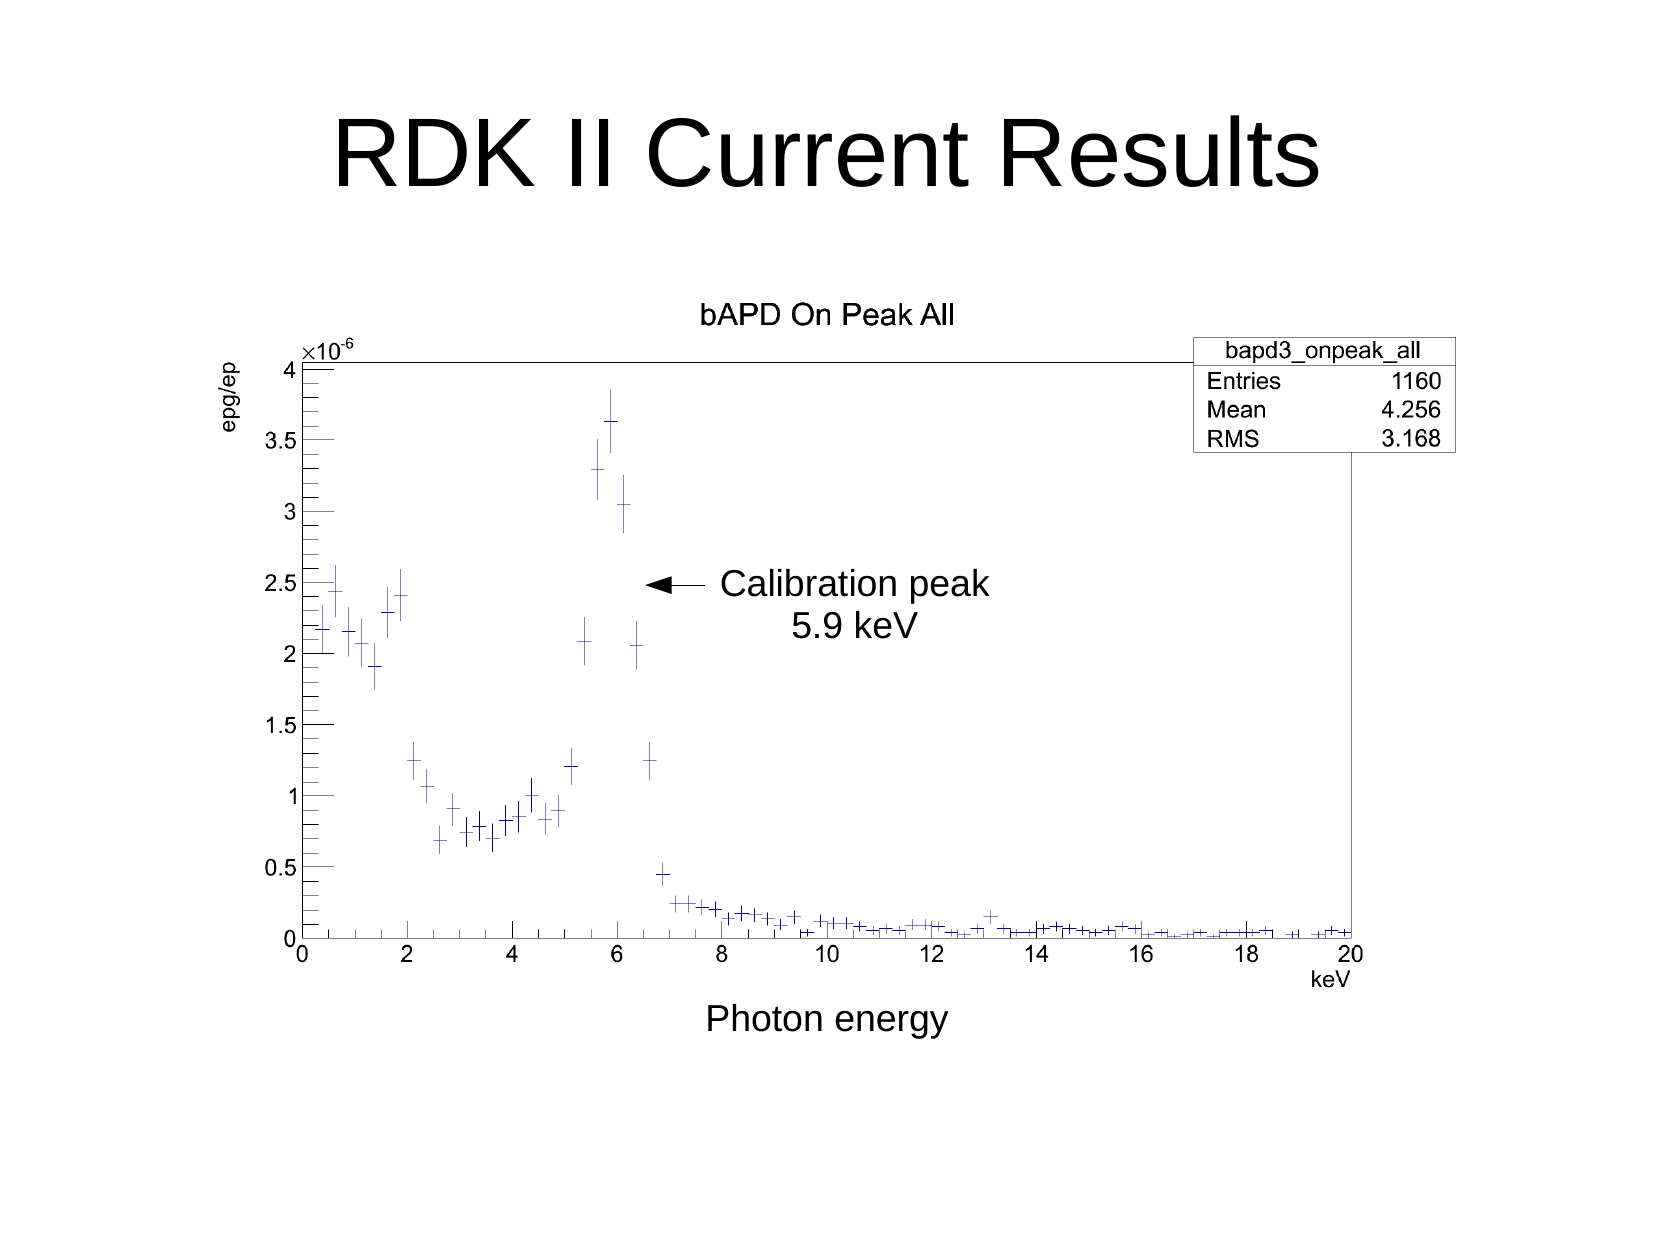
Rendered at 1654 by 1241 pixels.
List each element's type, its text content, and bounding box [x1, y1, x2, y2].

text_box Calibration peak 5.9 keV [705, 555, 1005, 655]
picture [171, 290, 1482, 1010]
text_box Photon energy [690, 990, 964, 1047]
title RDK II Current Results [82, 49, 1571, 257]
